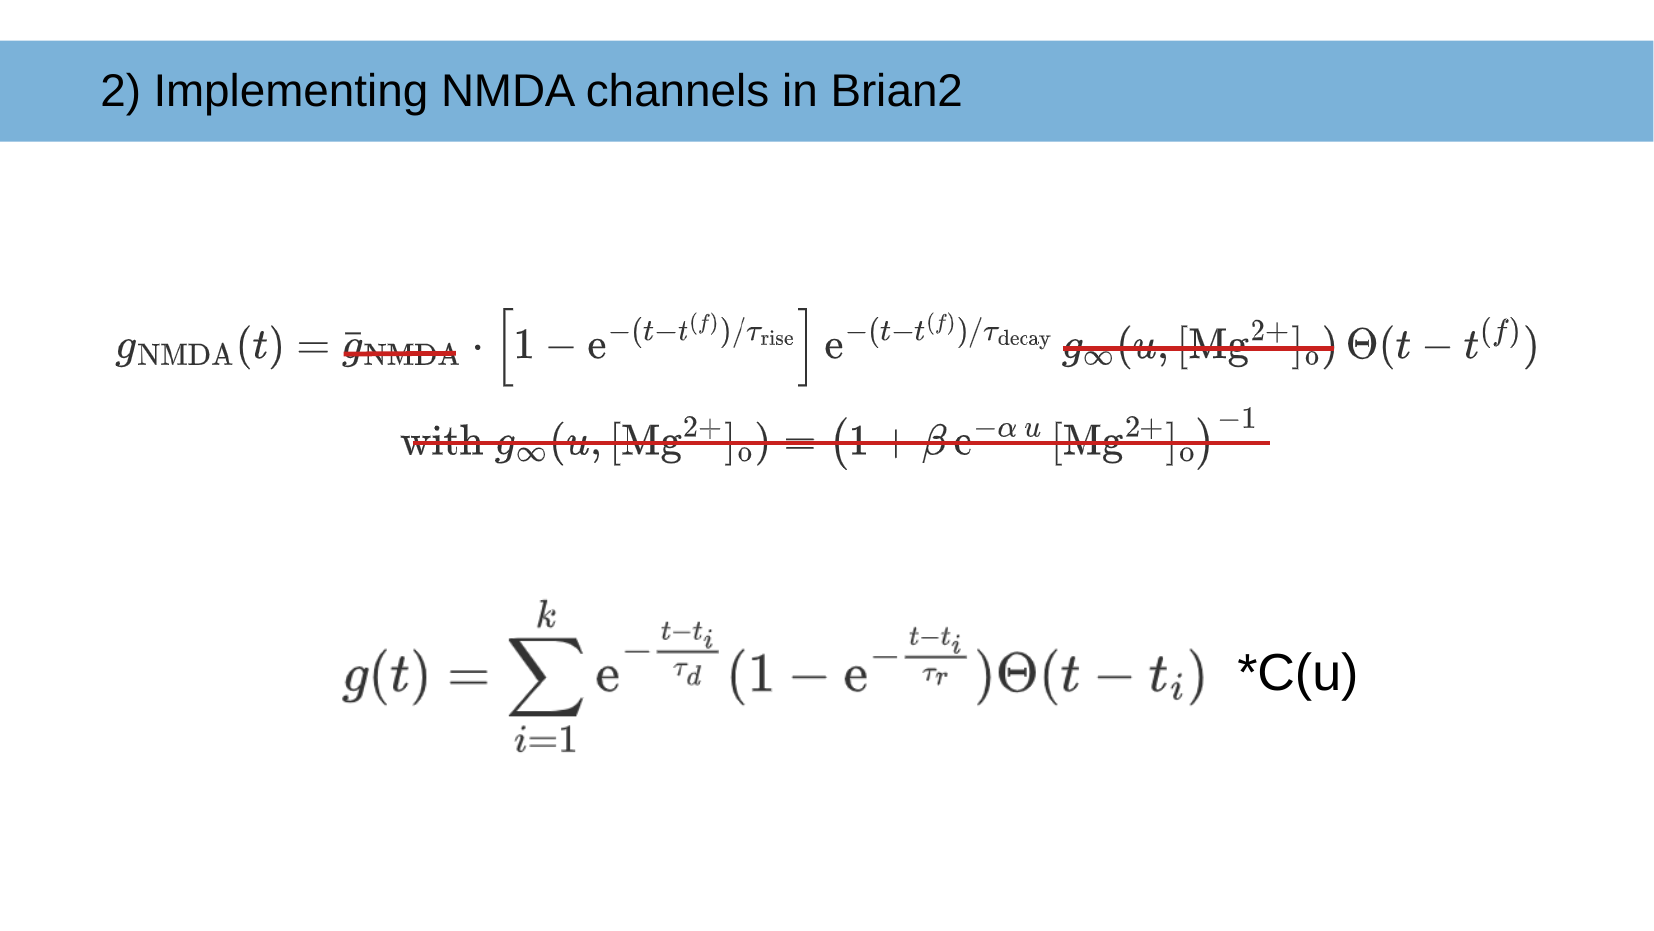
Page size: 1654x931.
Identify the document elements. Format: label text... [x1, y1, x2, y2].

picture [0, 590, 1602, 770]
text_box *C(u) [1222, 635, 1518, 709]
picture [115, 301, 1539, 476]
title Implementing NMDA channels in Brian2 [82, 13, 975, 168]
text_box [975, 40, 1654, 142]
text_box [0, 40, 82, 142]
